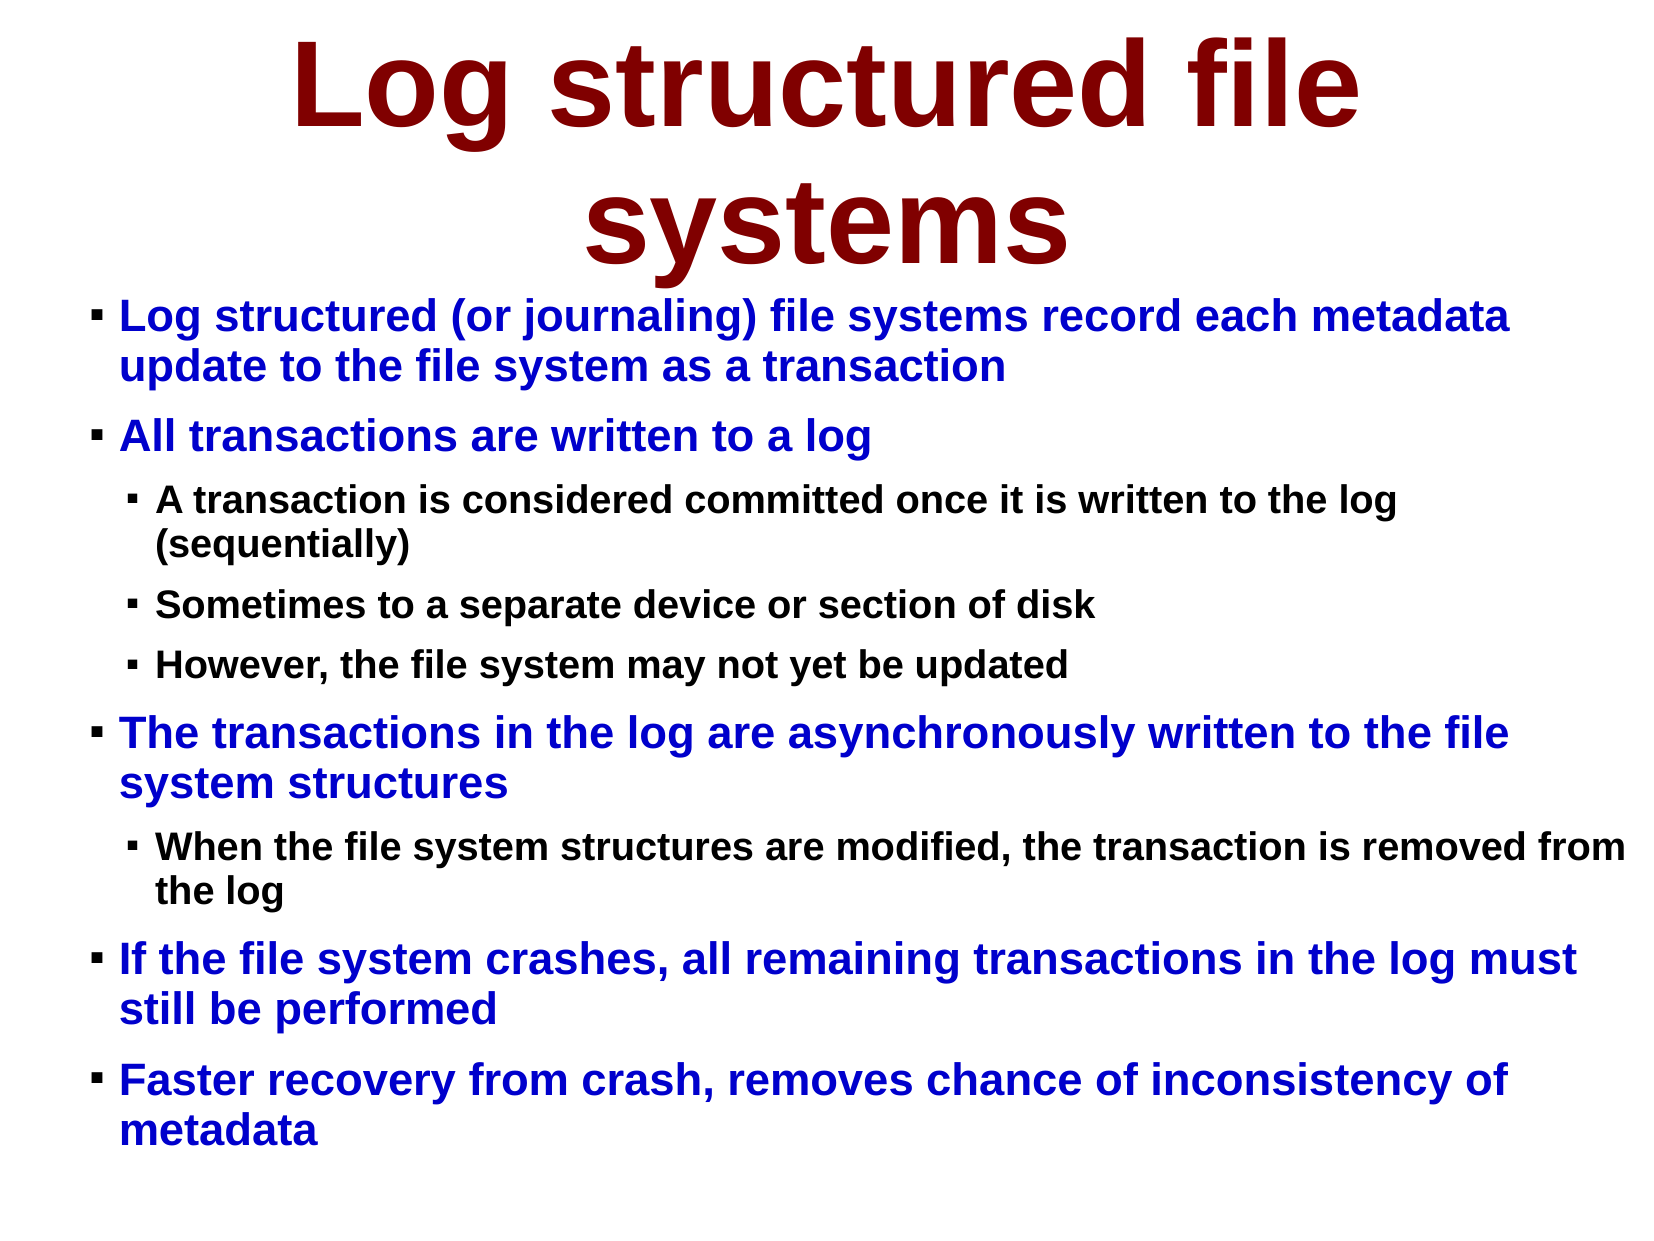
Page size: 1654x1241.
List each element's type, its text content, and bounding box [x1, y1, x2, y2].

title Log structured file systems [82, 0, 1571, 290]
list Log structured (or journaling) file systems record each metadata update to the file system as a transaction All transactions are written to a log A transaction is considered committed once it is written to the log (sequentially) Sometimes to a separate device or section of disk However, the file system may not yet be updated The transactions in the log are asynchronously written to the file system structures When the file system structures are modified, the transaction is removed from the log If the file system crashes, all remaining transactions in the log must still be performed Faster recovery from crash, removes chance of inconsistency of metadata [82, 290, 1630, 1166]
